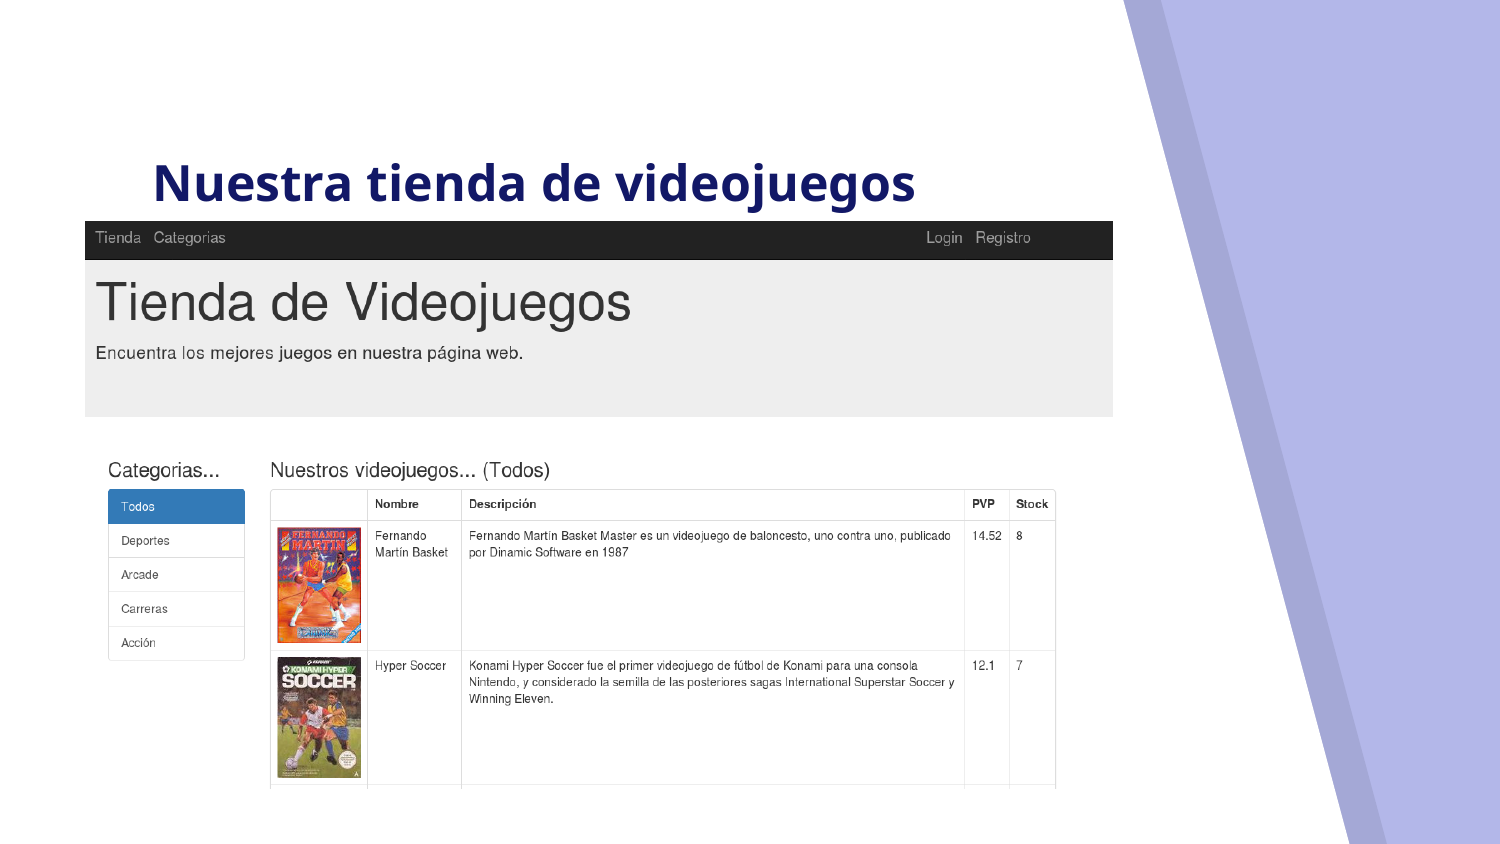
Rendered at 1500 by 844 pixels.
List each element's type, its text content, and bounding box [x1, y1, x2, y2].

picture [85, 221, 1113, 790]
text_box Nuestra tienda de videojuegos [137, 146, 1011, 221]
